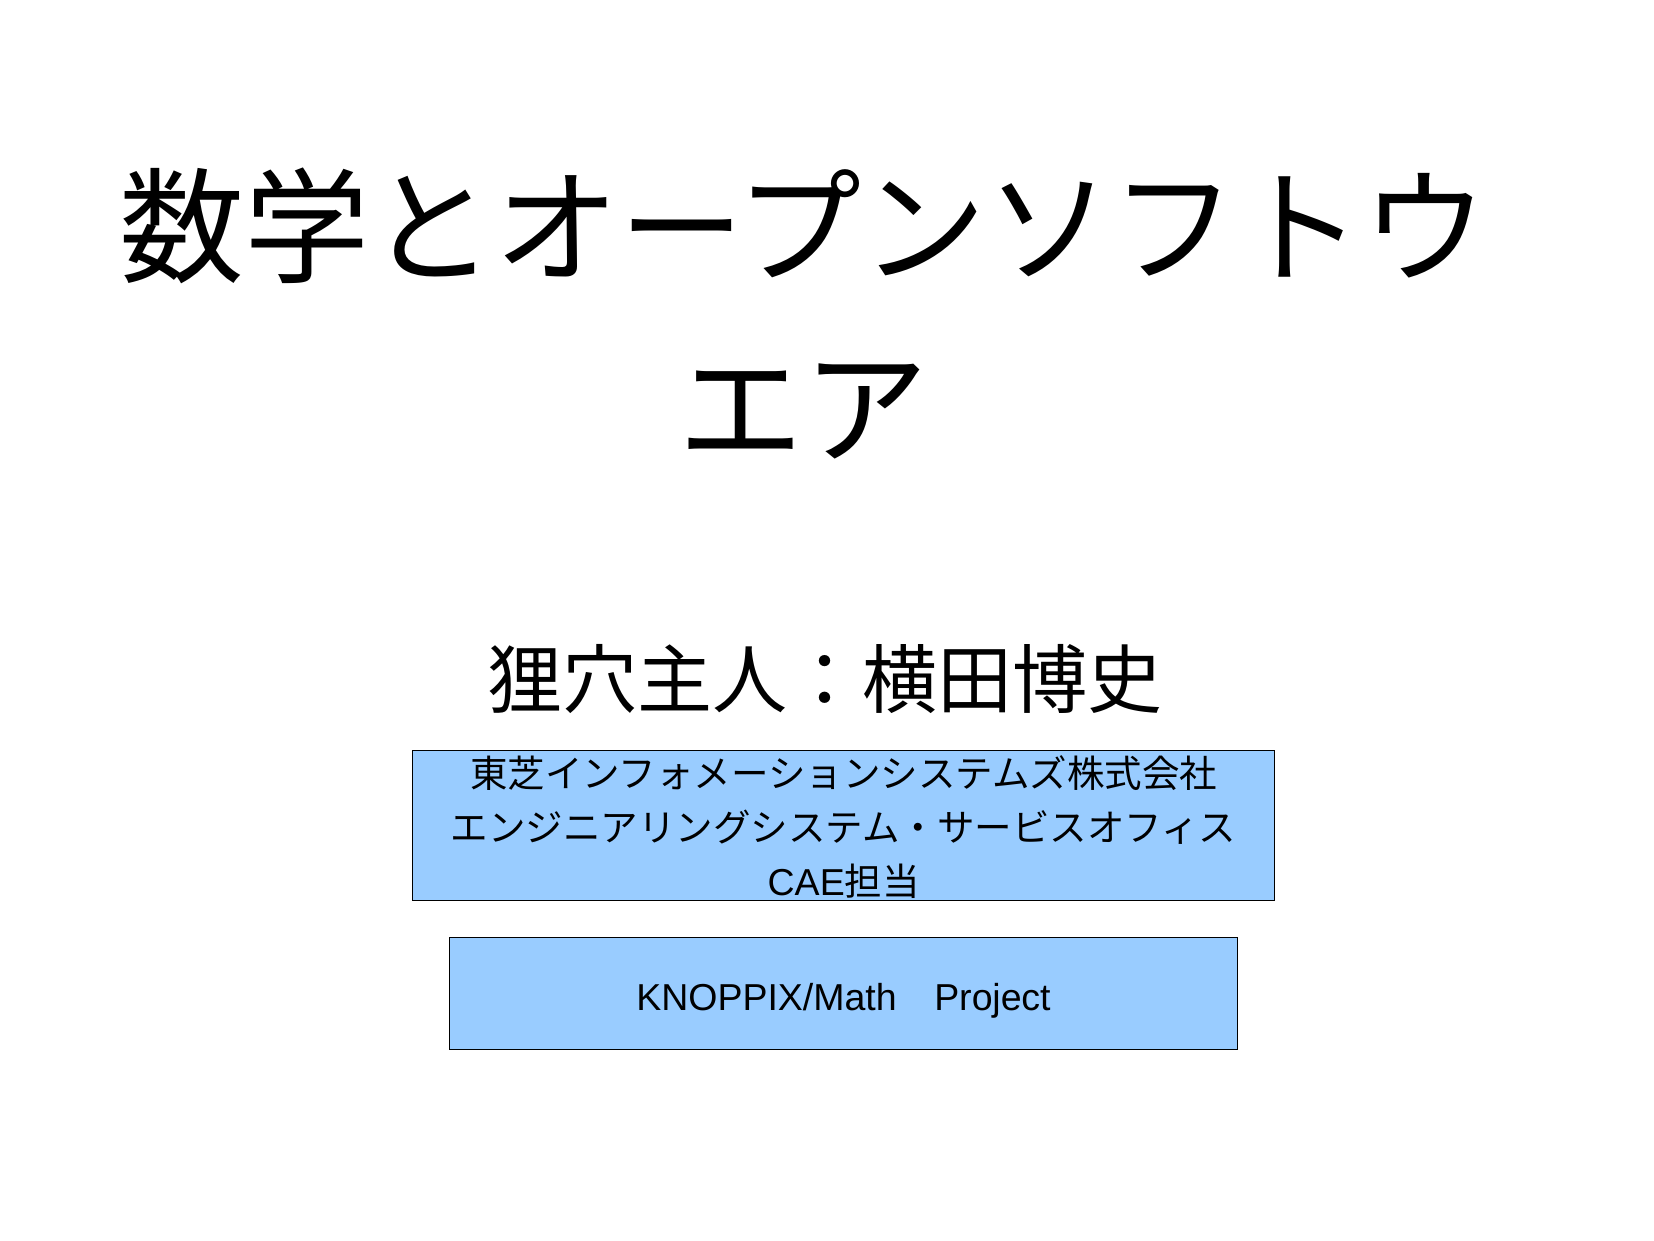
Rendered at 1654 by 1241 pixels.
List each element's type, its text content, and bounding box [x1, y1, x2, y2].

title 数学とオープンソフトウエア [59, 206, 1548, 414]
text_box 狸穴主人：横田博史 [472, 613, 1140, 709]
text_box KNOPPIX/Math Project [449, 937, 1238, 1050]
text_box 東芝インフォメーションシステムズ株式会社 エンジニアリングシステム・サービスオフィス CAE担当 [412, 750, 1275, 901]
